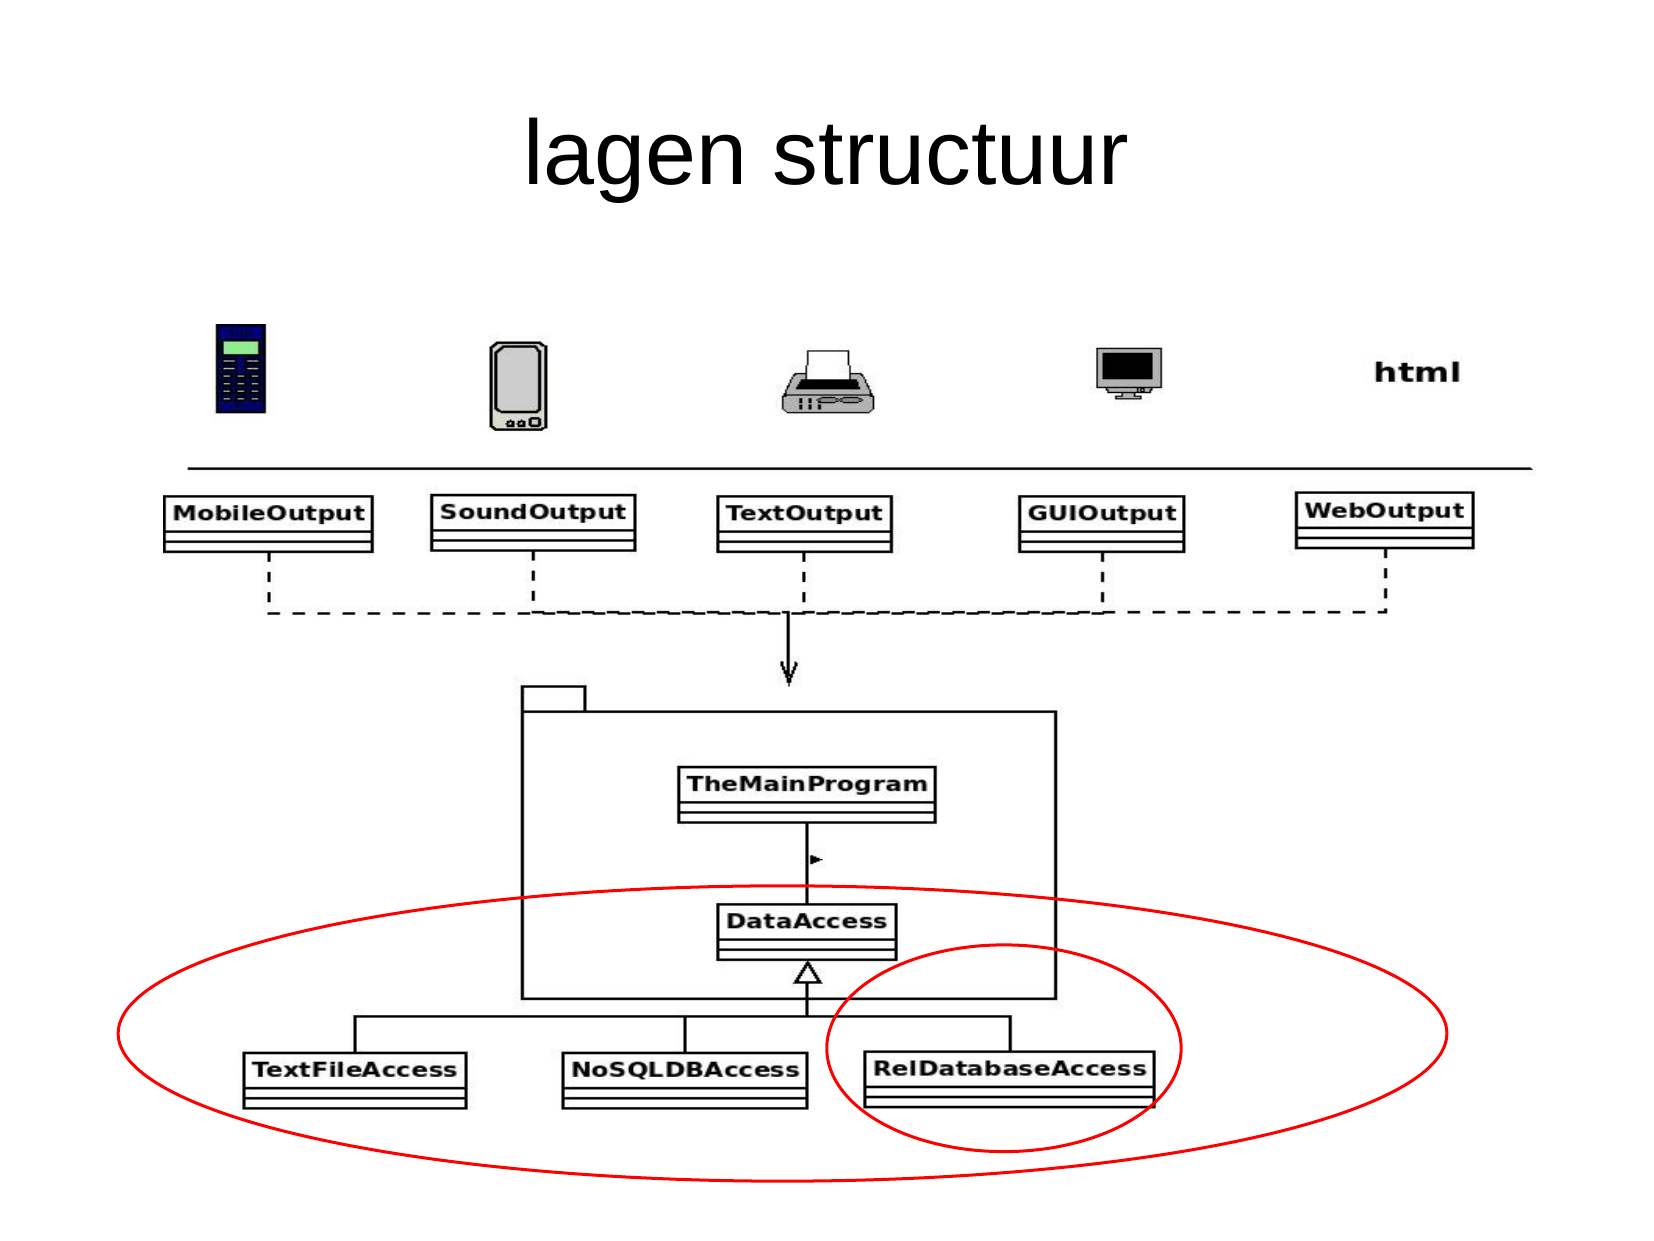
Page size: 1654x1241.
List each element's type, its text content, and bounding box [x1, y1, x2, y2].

picture [163, 1090, 209, 1111]
text_box [826, 944, 1182, 1152]
picture [163, 324, 1536, 1111]
title lagen structuur [82, 49, 1571, 257]
picture [163, 888, 1445, 1111]
